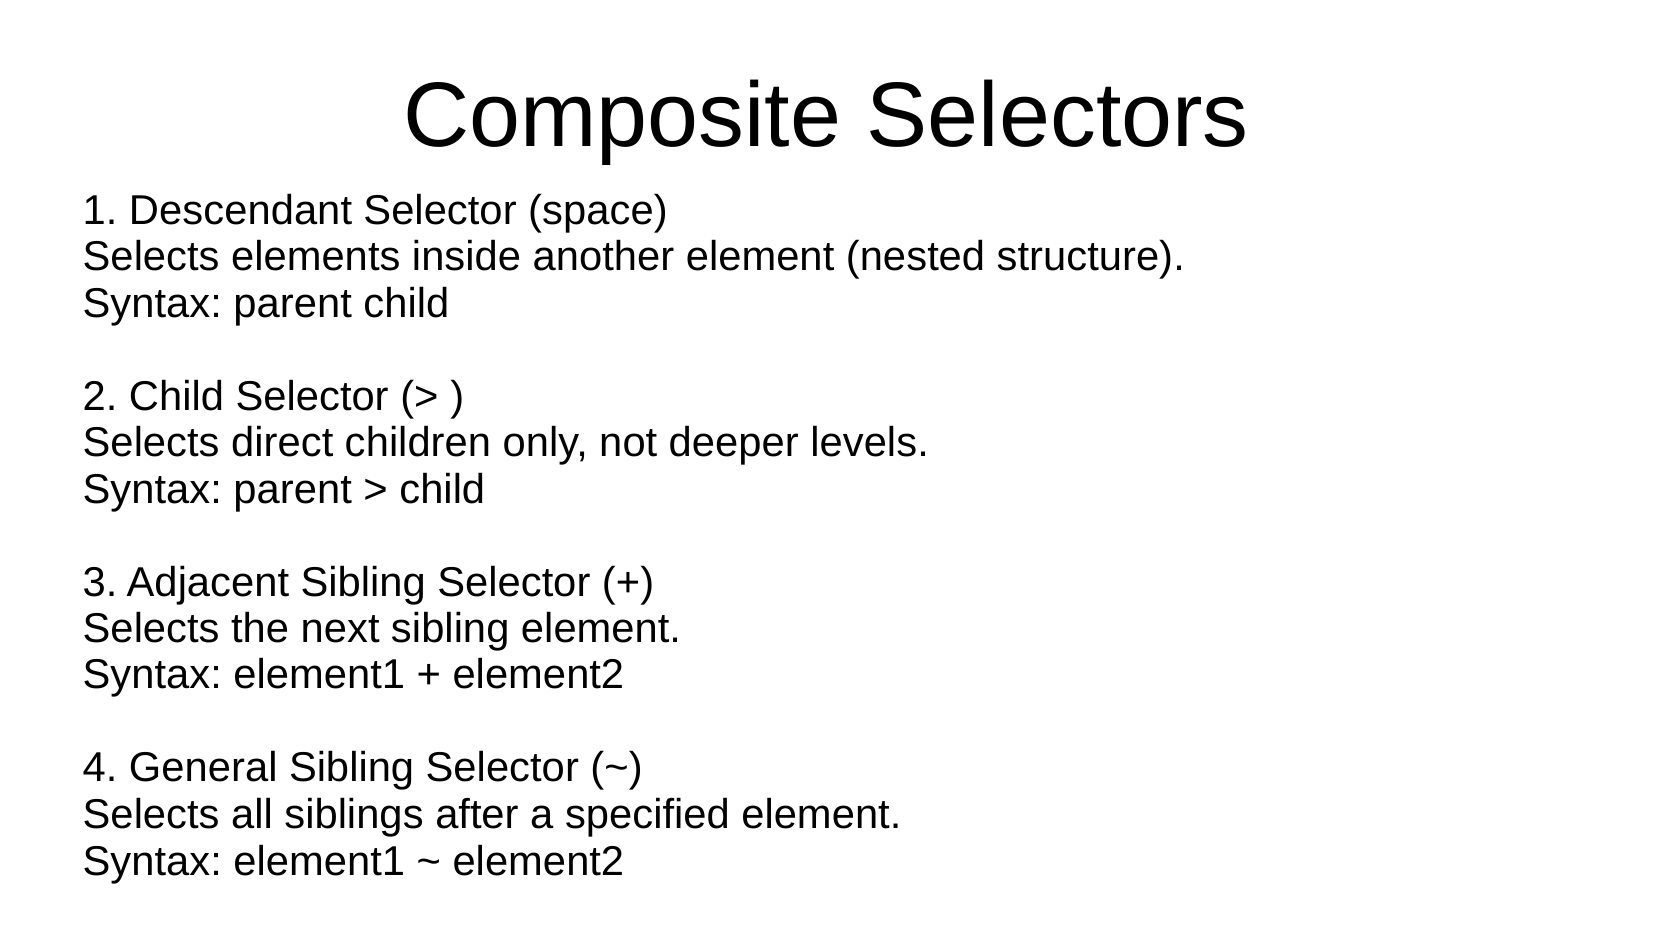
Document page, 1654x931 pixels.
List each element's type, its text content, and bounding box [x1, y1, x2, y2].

subtitle 1. Descendant Selector (space) Selects elements inside another element (nested structure). Syntax: parent child 2. Child Selector (> ) Selects direct children only, not deeper levels. Syntax: parent > child 3. Adjacent Sibling Selector (+) Selects the next sibling element. Syntax: element1 + element2 4. General Sibling Selector (~) Selects all siblings after a specified element. Syntax: element1 ~ element2 [82, 186, 1571, 931]
title Composite Selectors [82, 37, 1571, 186]
